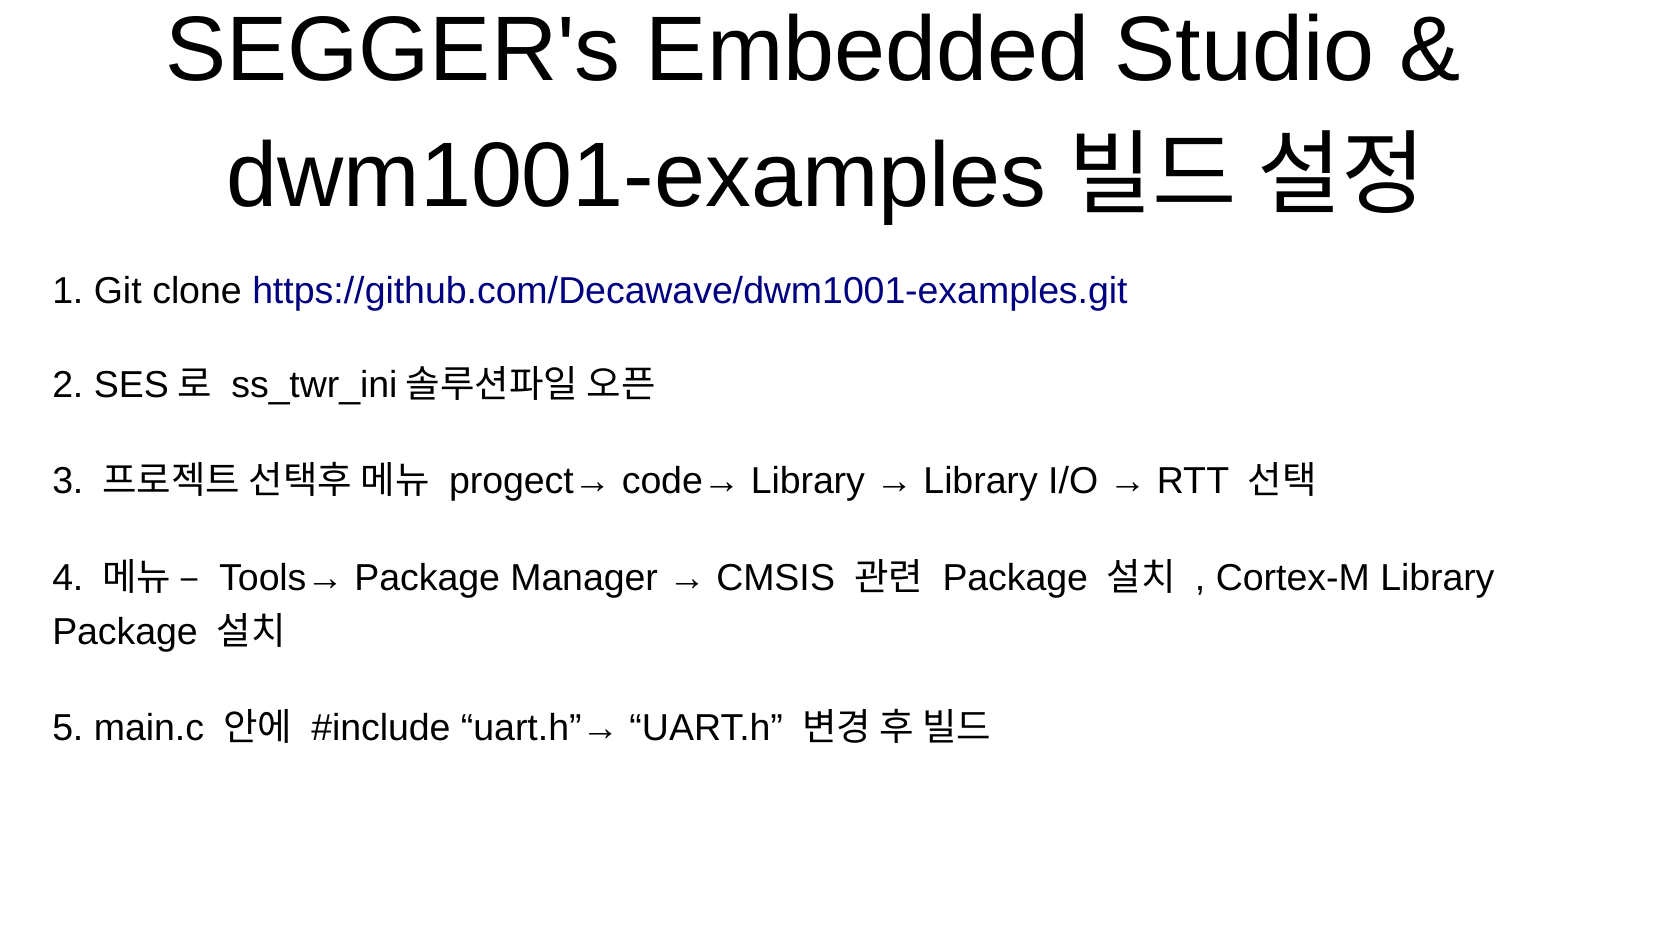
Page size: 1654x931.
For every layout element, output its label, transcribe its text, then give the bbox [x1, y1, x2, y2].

title SEGGER's Embedded Studio & dwm1001-examples빌드 설정 [82, 0, 1571, 233]
text_box 1. Git clone https://github.com/Decawave/dwm1001-examples.git 2. SES로 ss_twr_ini솔루션파일 오픈 3. 프로젝트 선택후 메뉴 progect→ code→ Library → Library I/O → RTT 선택 4. 메뉴 – Tools→ Package Manager → CMSIS 관련 Package 설치 , Cortex-M Library Package 설치 5. main.c 안에 #include “uart.h”→ “UART.h” 변경 후 빌드 [37, 262, 1538, 801]
